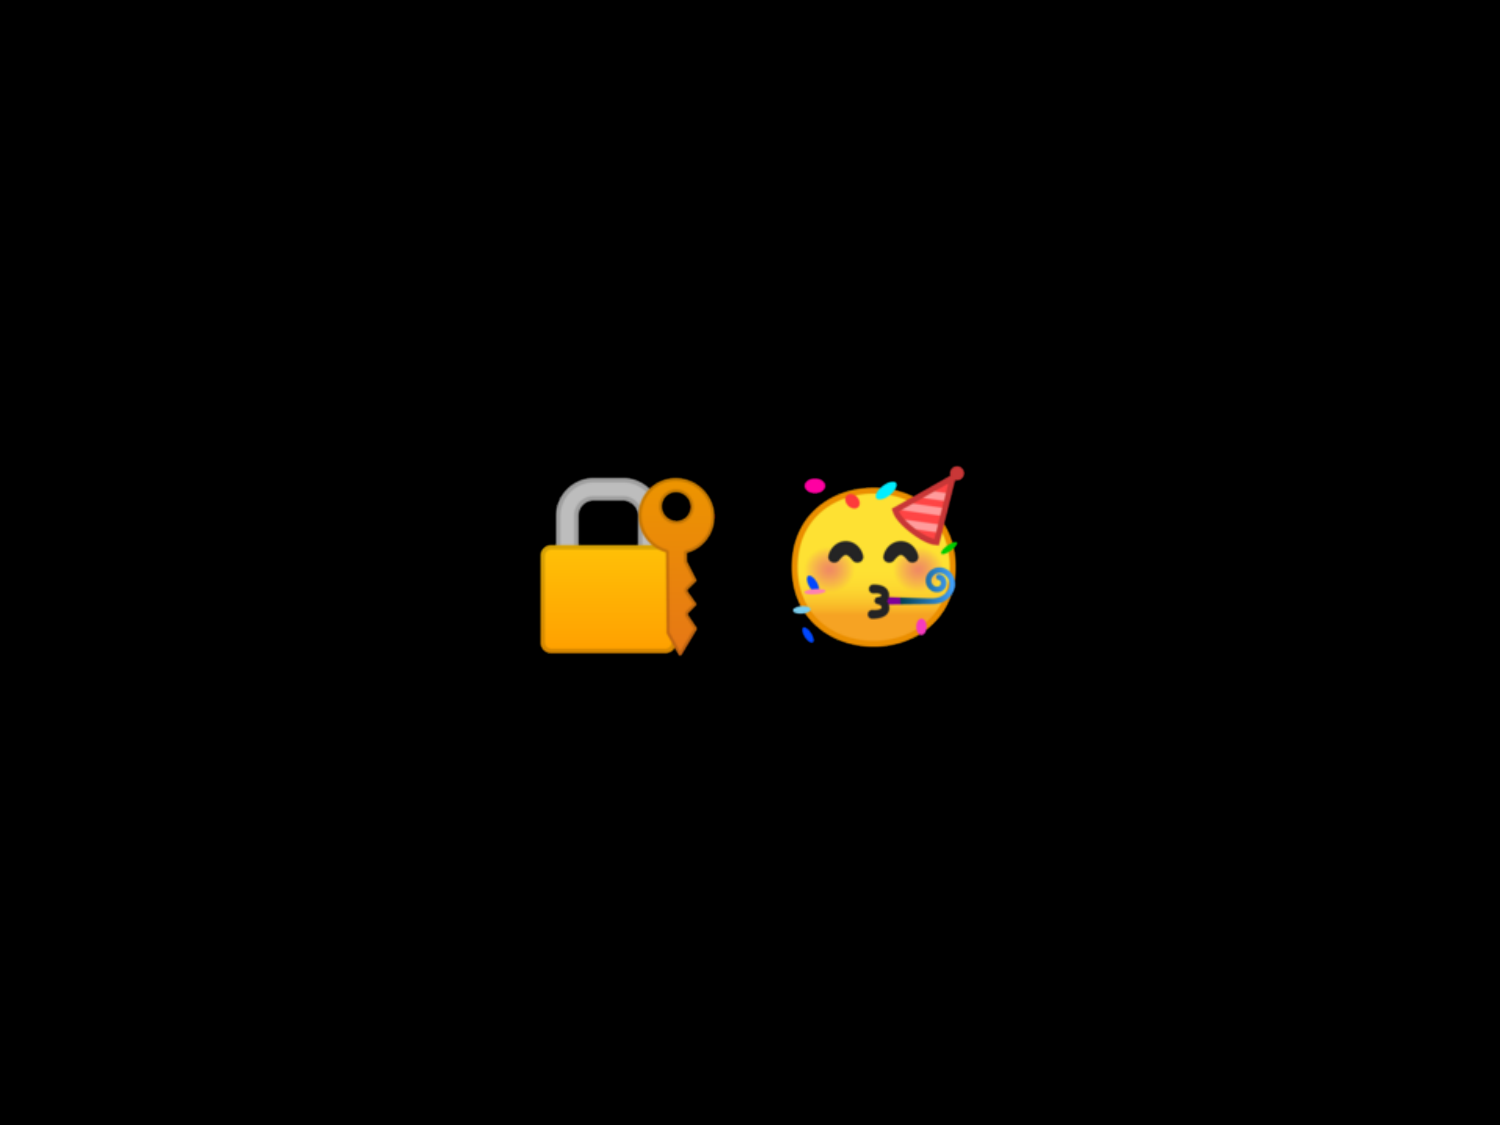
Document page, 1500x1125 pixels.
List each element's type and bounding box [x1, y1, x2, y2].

picture [780, 464, 968, 653]
picture [532, 472, 720, 660]
